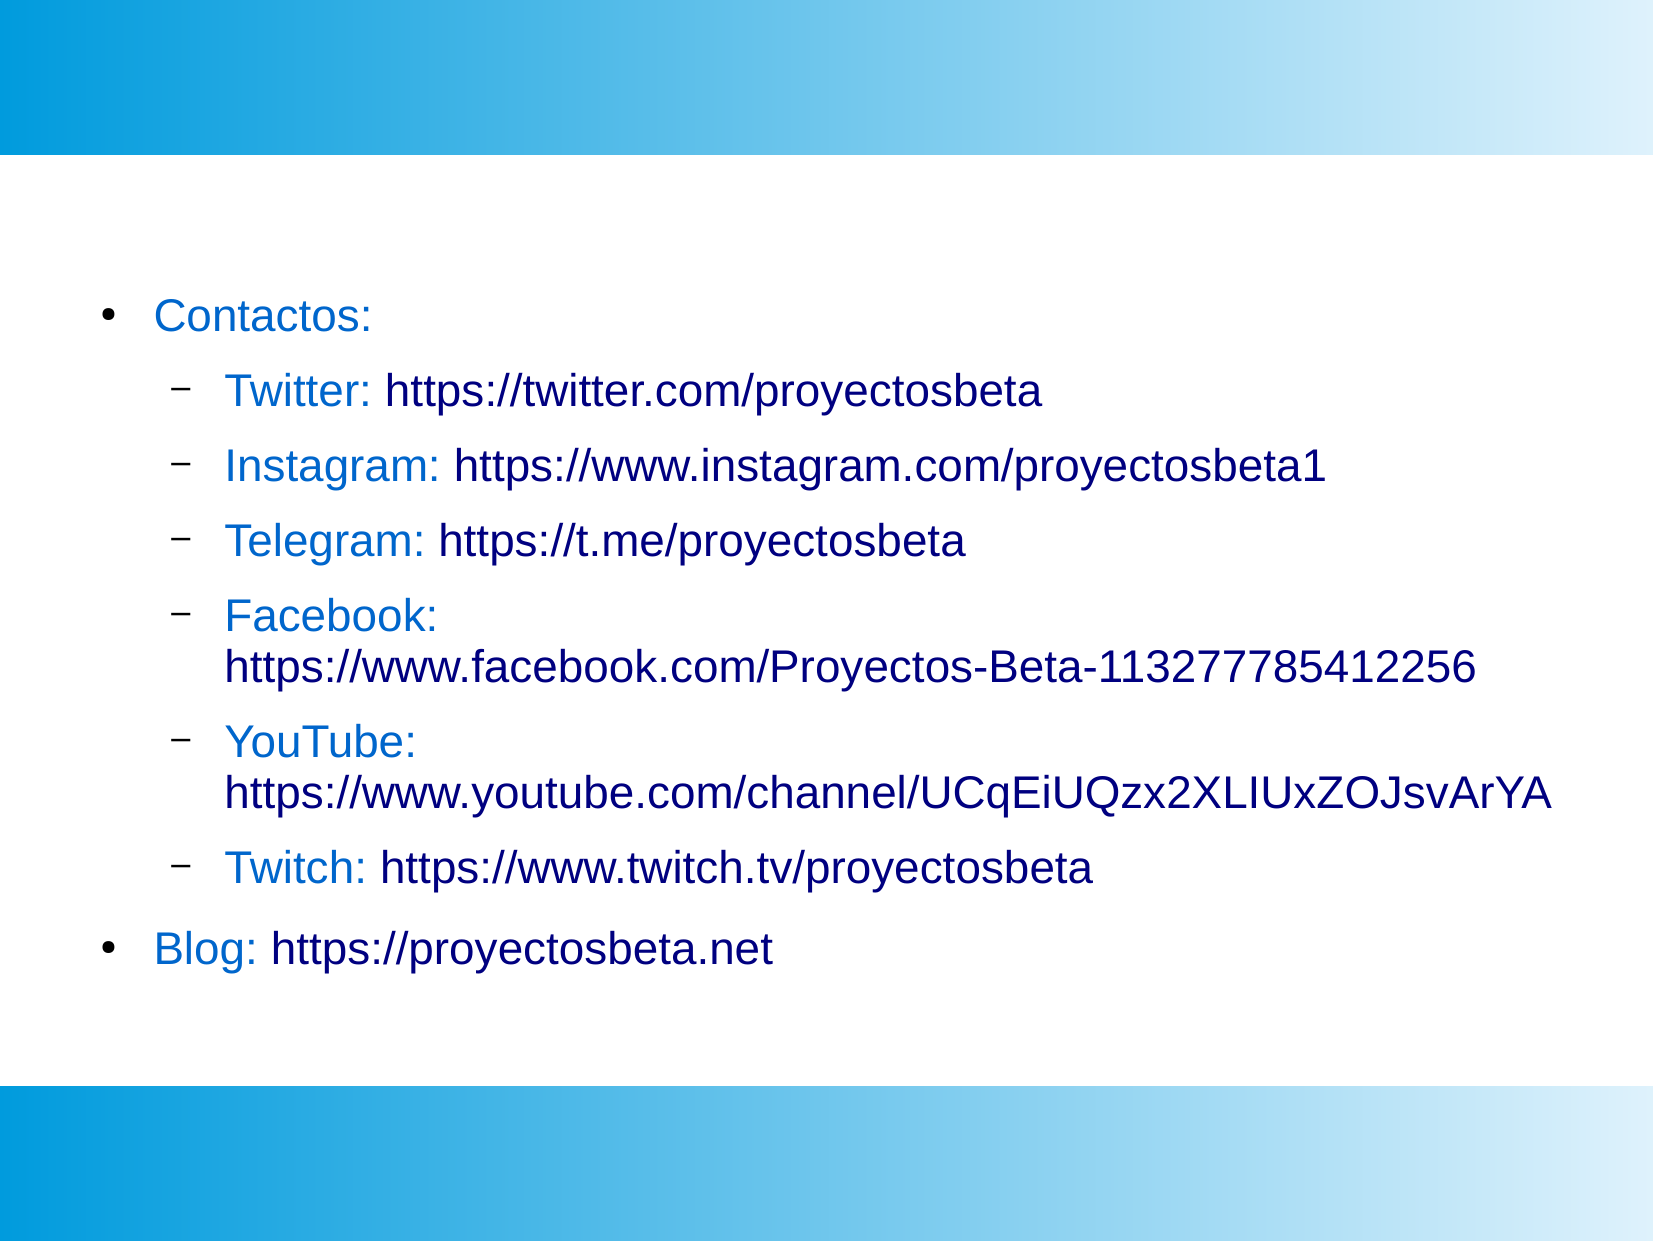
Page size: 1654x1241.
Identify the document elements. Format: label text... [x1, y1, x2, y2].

list Contactos: Twitter: https://twitter.com/proyectosbeta Instagram: https://www.instagram.com/proyectosbeta1 Telegram: https://t.me/proyectosbeta Facebook: https://www.facebook.com/Proyectos-Beta-113277785412256 YouTube: https://www.youtube.com/channel/UCqEiUQzx2XLIUxZOJsvArYA Twitch: https://www.twitch.tv/proyectosbeta Blog: https://proyectosbeta.net [82, 290, 1571, 1010]
